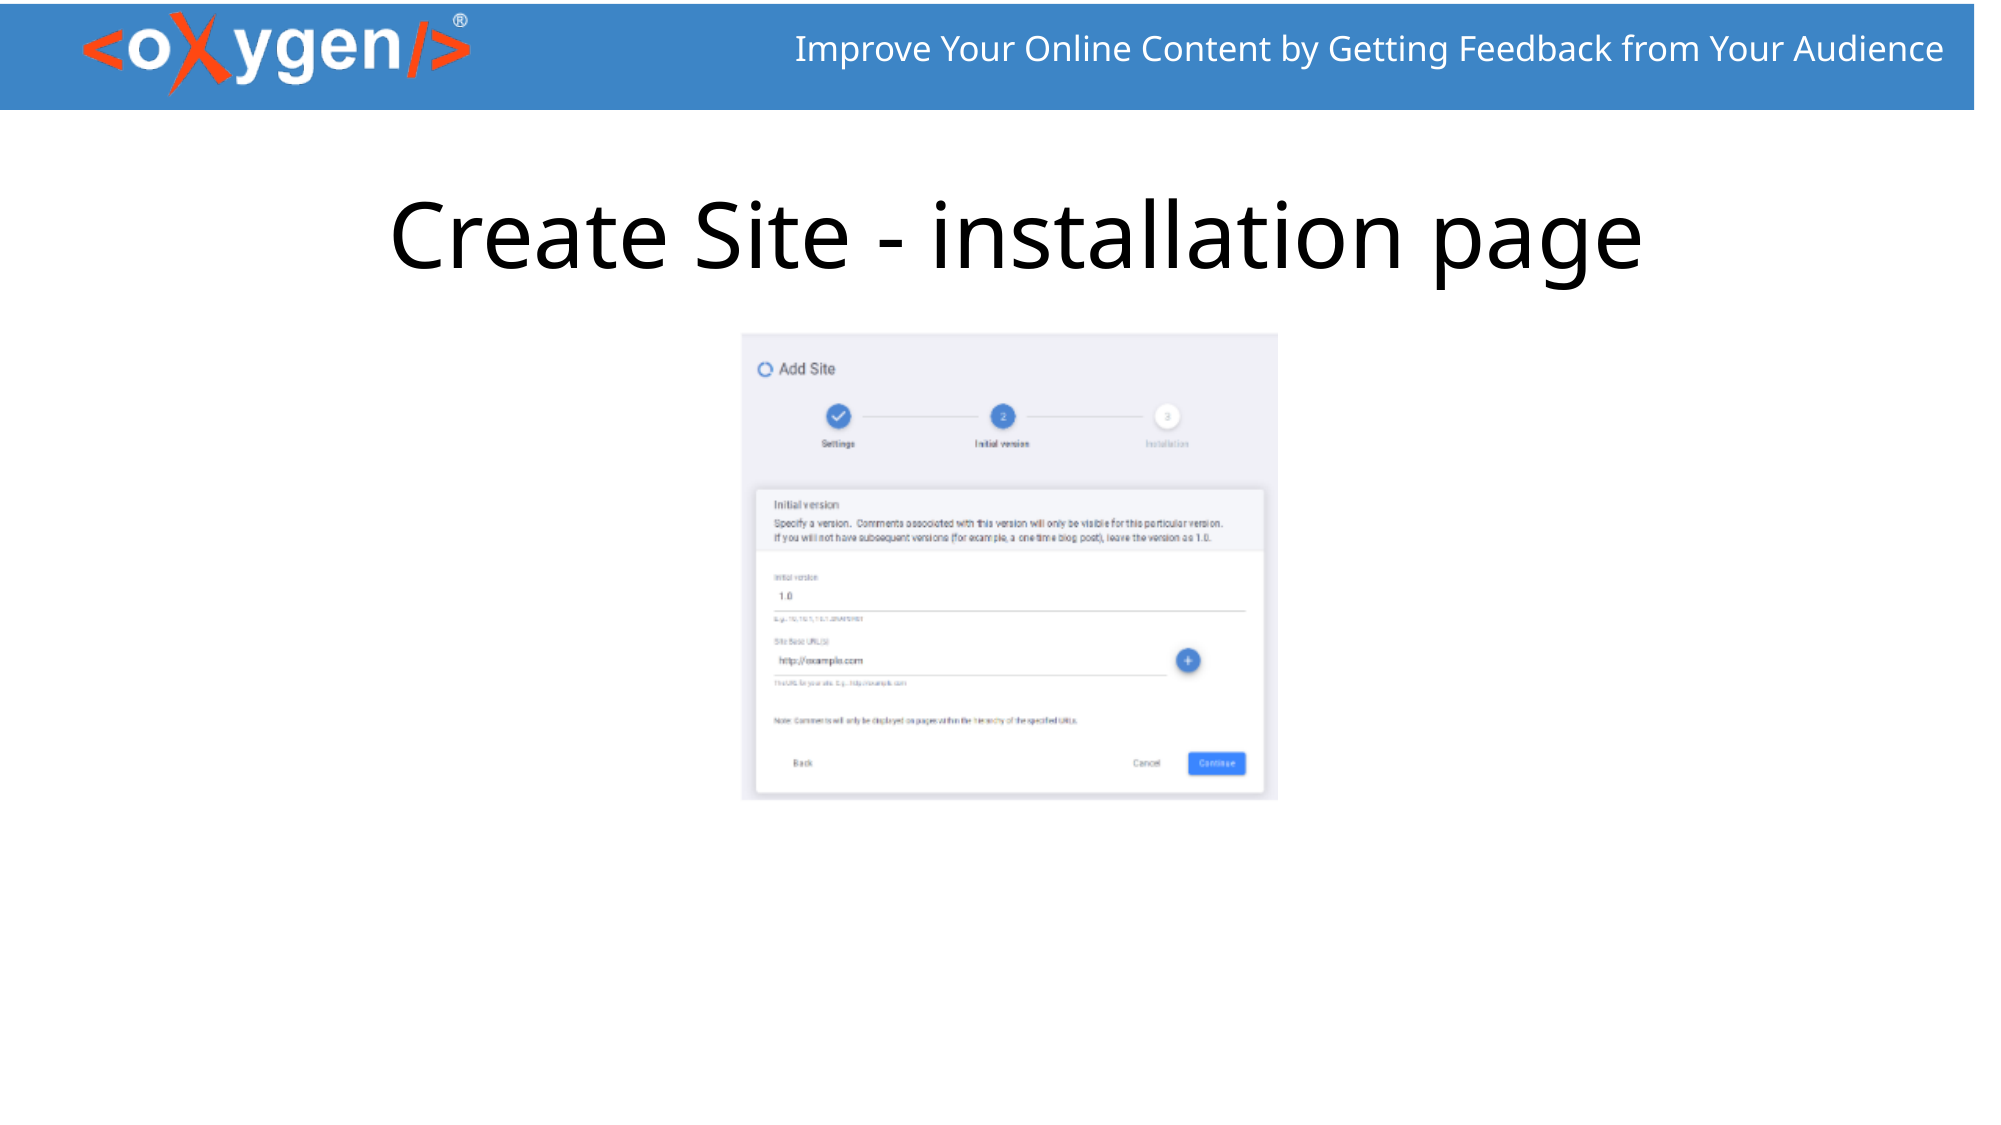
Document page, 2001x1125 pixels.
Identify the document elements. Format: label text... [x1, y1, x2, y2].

picture [736, 330, 1278, 805]
picture [75, 0, 488, 106]
title Create Site - installation page [99, 139, 1900, 328]
